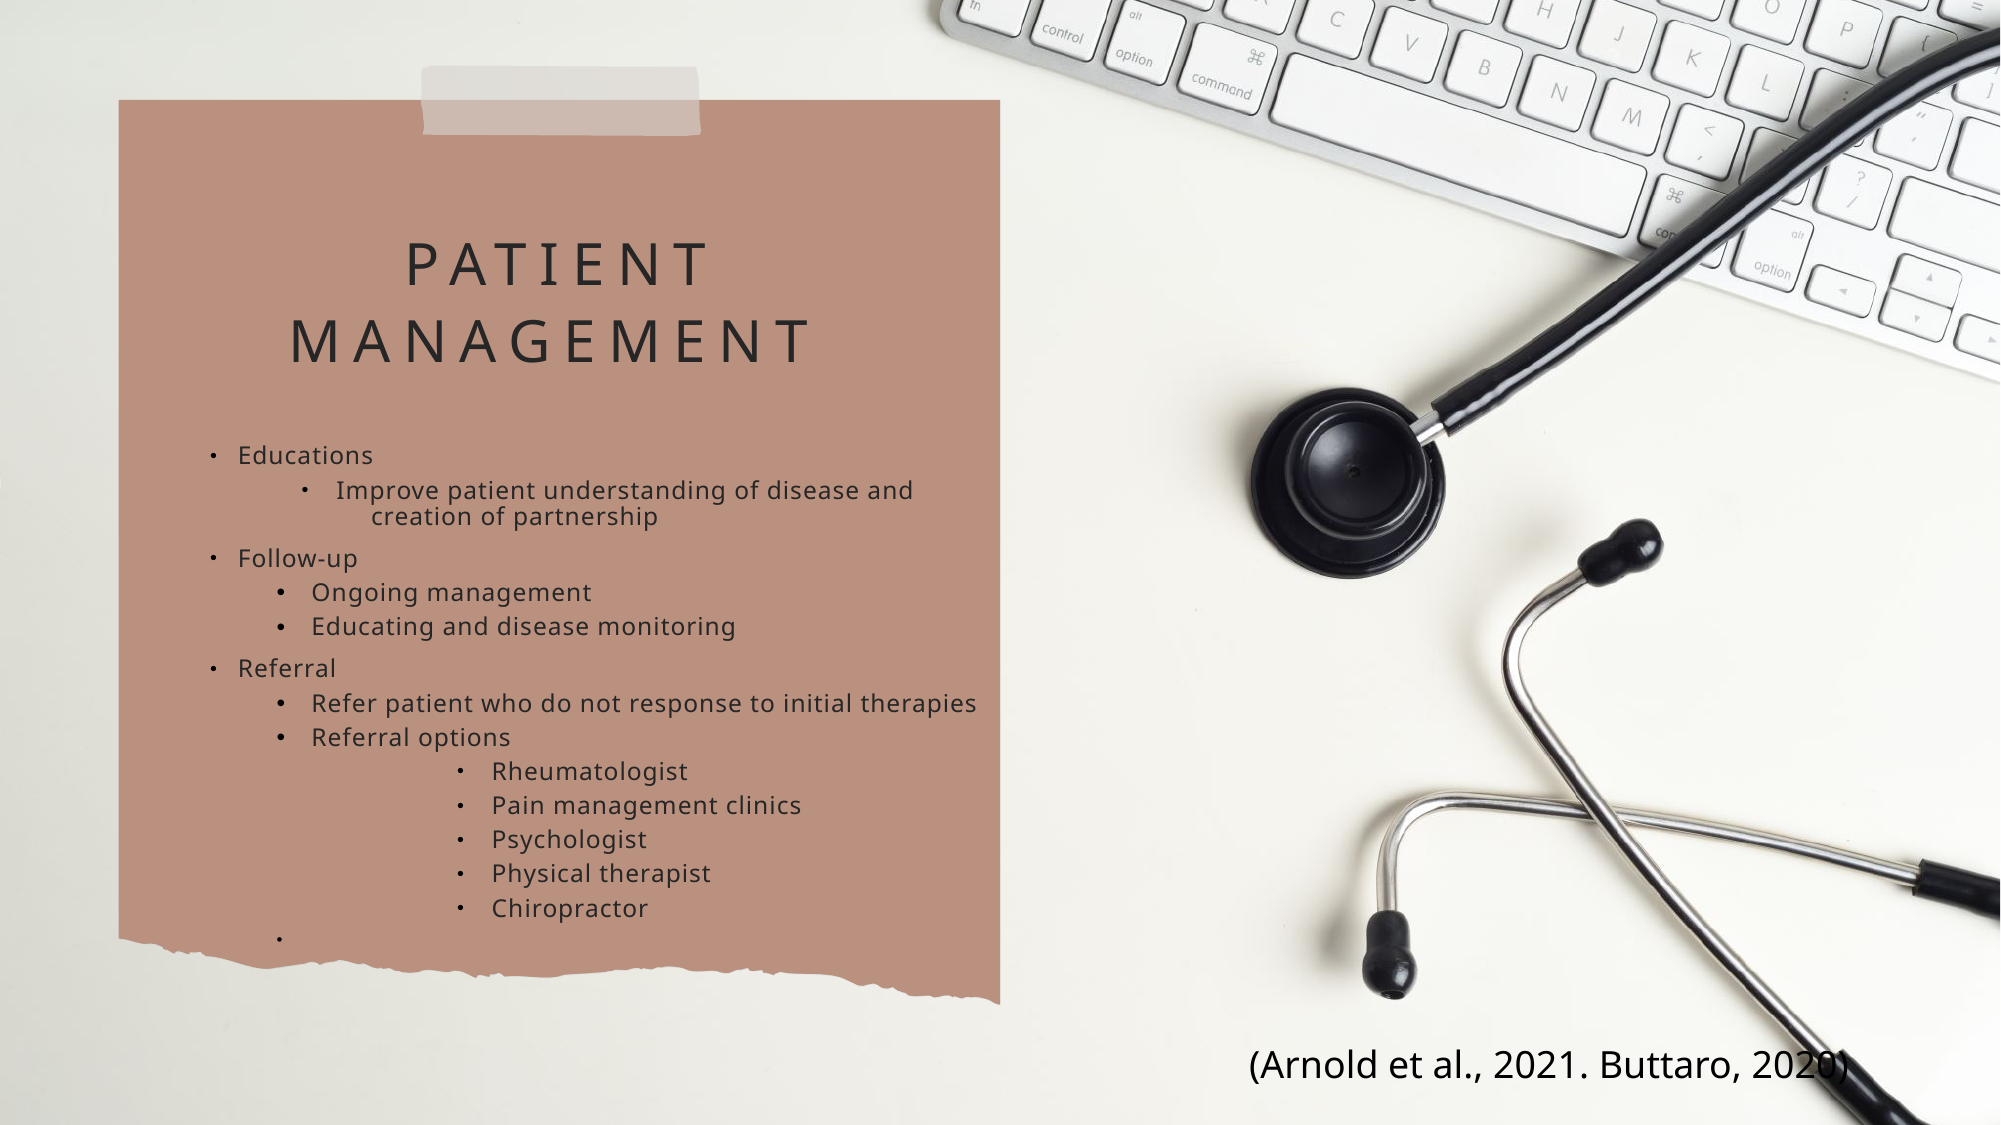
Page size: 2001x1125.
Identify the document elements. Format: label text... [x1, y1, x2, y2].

title Patient Management [170, 175, 954, 418]
picture [0, 0, 2000, 1125]
list Educations Improve patient understanding of disease and creation of partnership Follow-up Ongoing management Educating and disease monitoring Referral Refer patient who do not response to initial therapies Referral options Rheumatologist Pain management clinics Psychologist Physical therapist Chiropractor [195, 436, 1001, 950]
text_box [118, 65, 1001, 1005]
text_box (Arnold et al., 2021. Buttaro, 2020) [1234, 1034, 1865, 1094]
